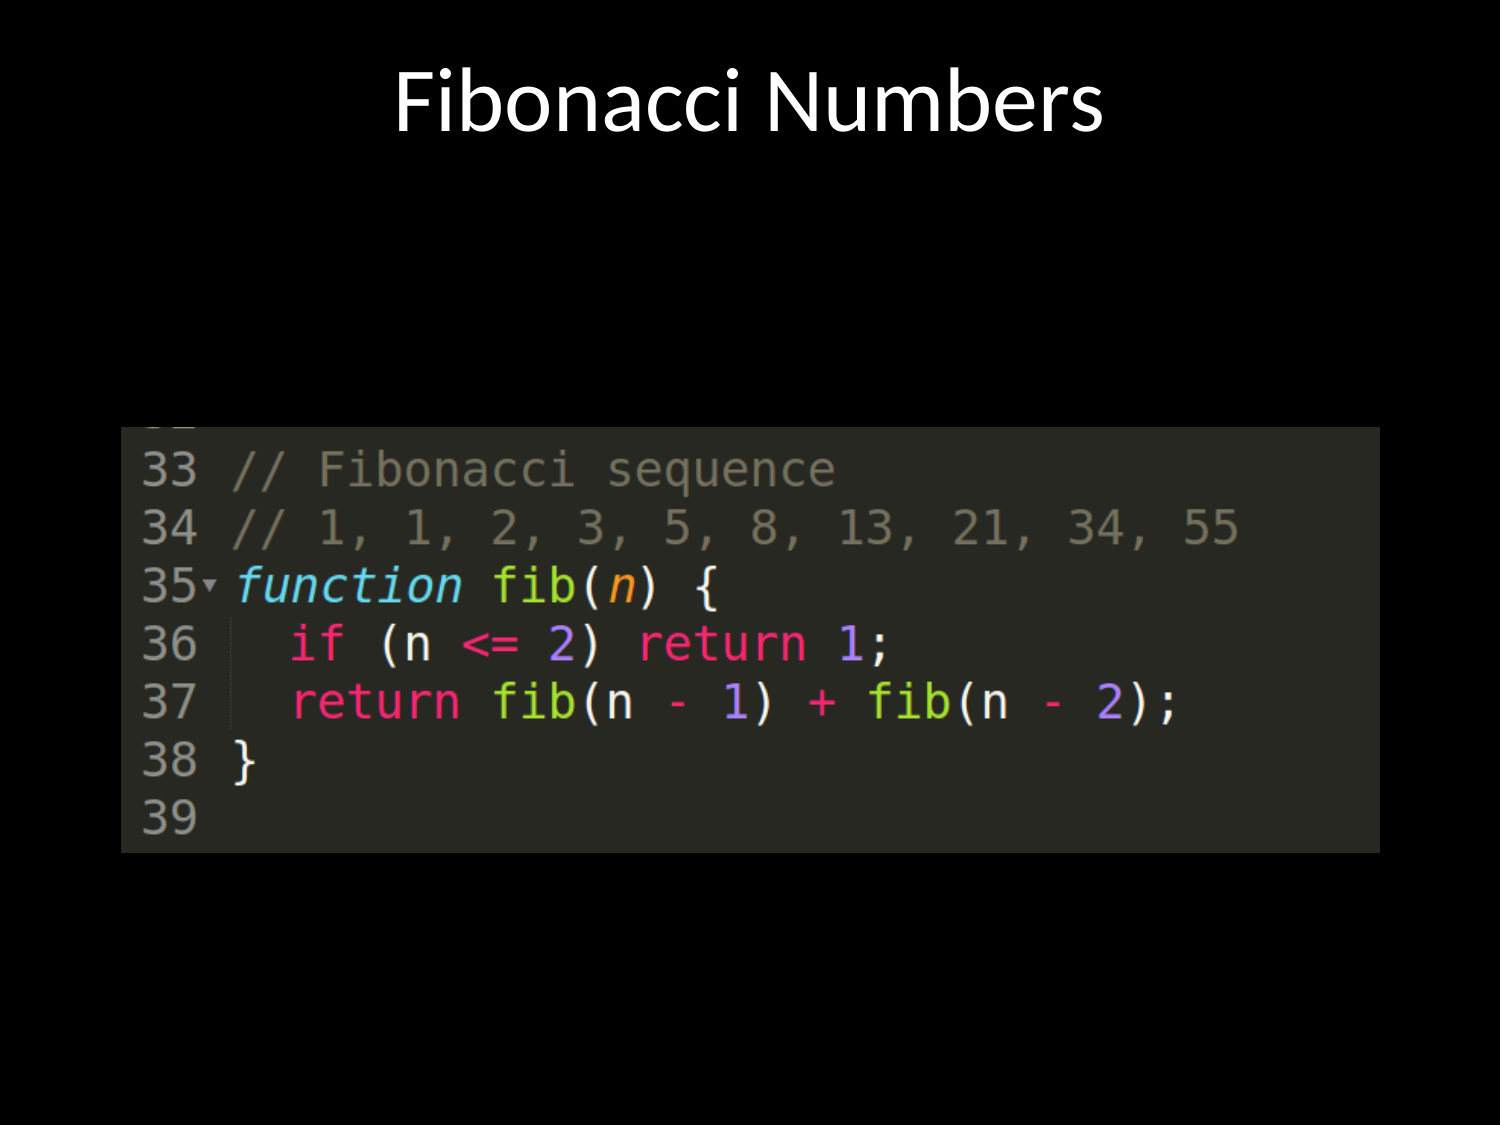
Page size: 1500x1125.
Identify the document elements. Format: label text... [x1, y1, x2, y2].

title Fibonacci Numbers [75, 1, 1425, 189]
picture [121, 427, 1380, 853]
